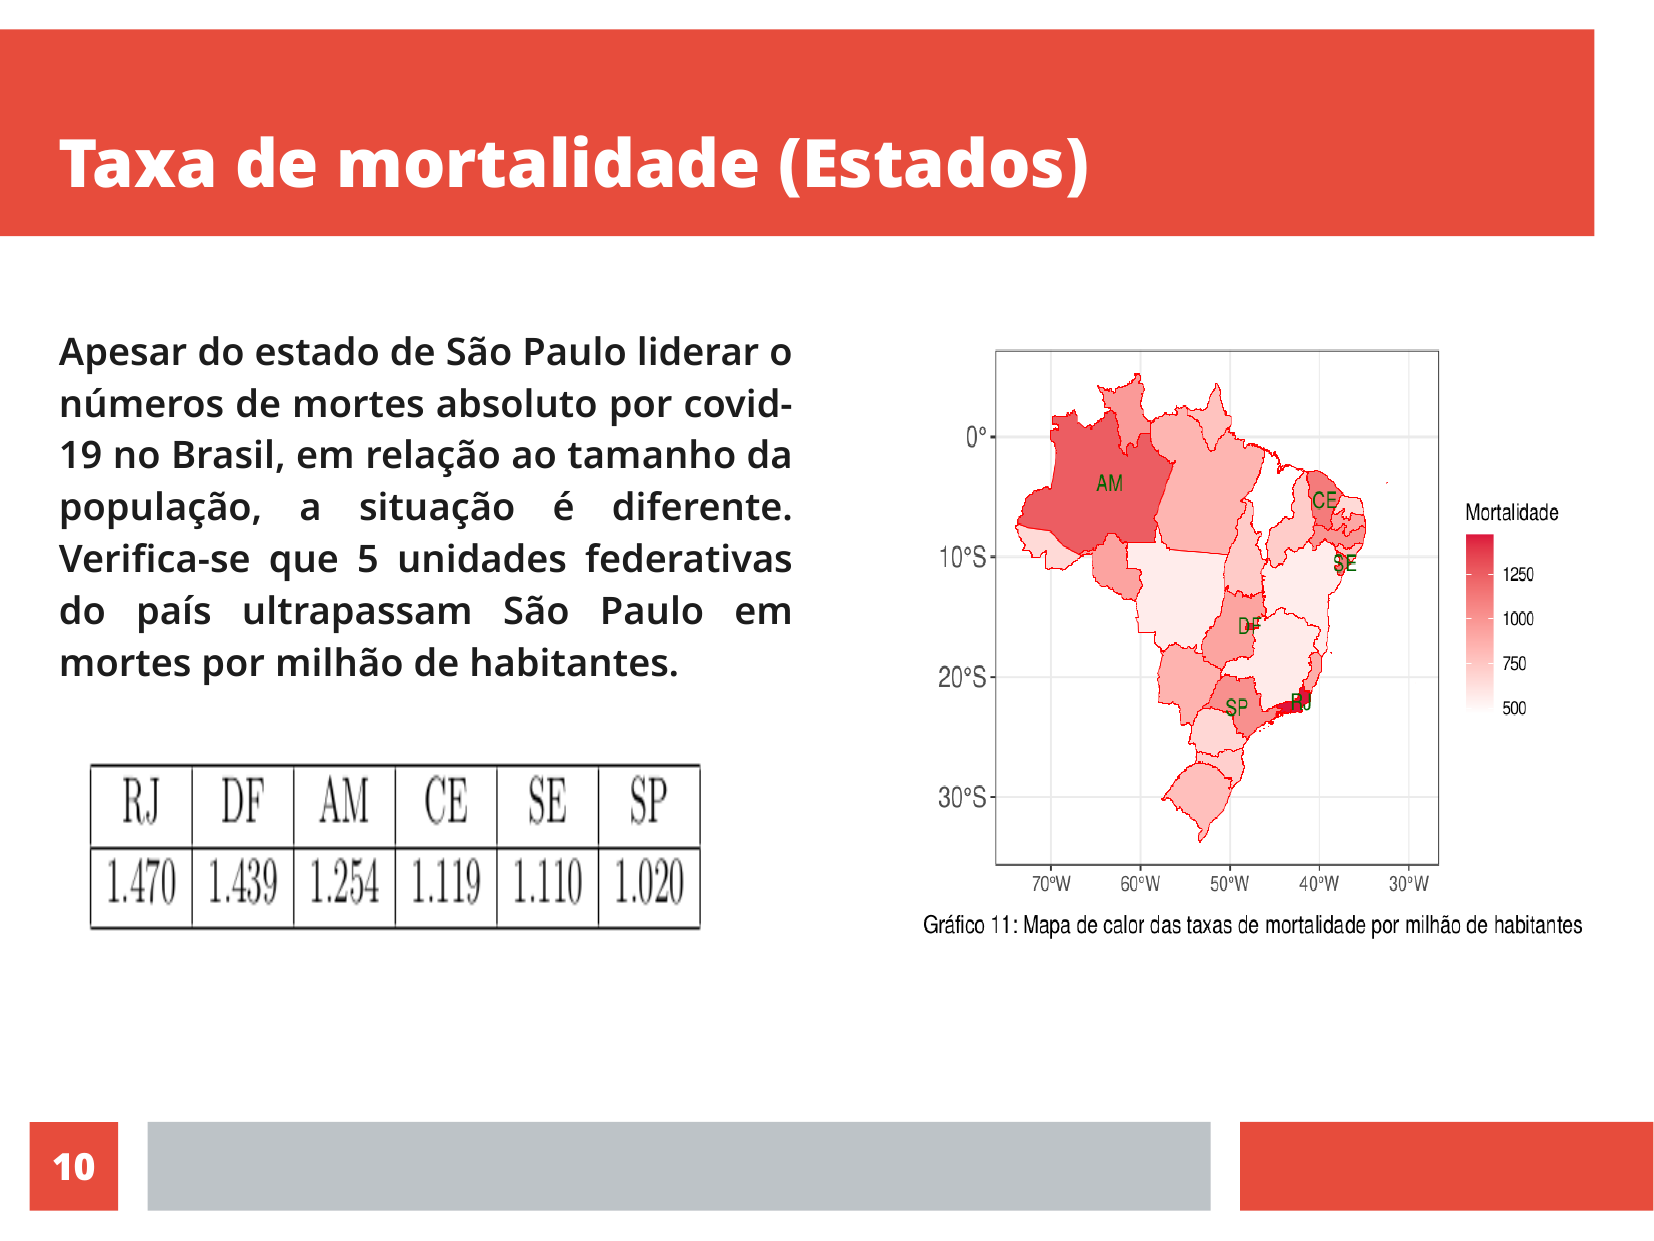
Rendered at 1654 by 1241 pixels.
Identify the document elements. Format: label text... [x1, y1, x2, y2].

picture [58, 732, 721, 948]
picture [850, 295, 1621, 969]
list Apesar do estado de São Paulo liderar o números de mortes absoluto por covid-19 no Brasil, em relação ao tamanho da população, a situação é diferente. Verifica-se que 5 unidades federativas do país ultrapassam São Paulo em mortes por milhão de habitantes. [59, 324, 794, 691]
title Taxa de mortalidade (Estados) [59, 59, 1595, 207]
